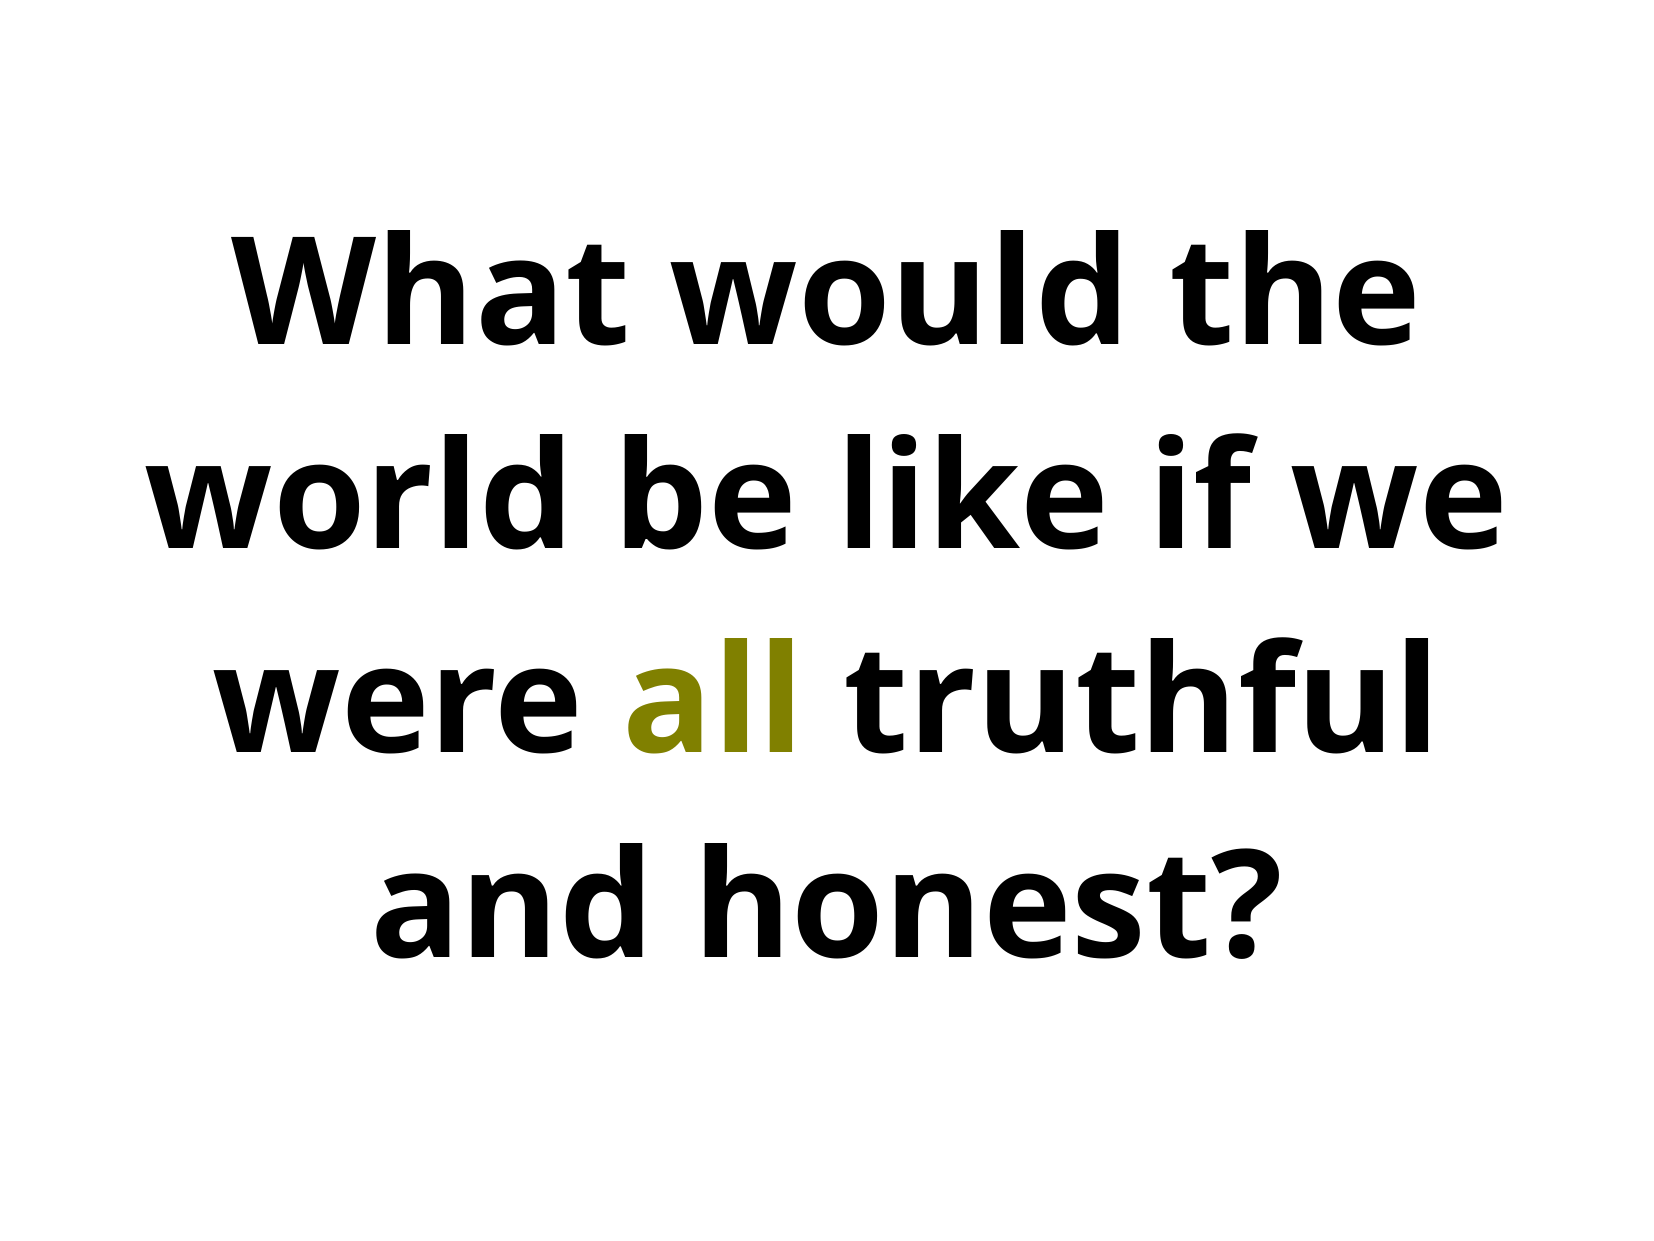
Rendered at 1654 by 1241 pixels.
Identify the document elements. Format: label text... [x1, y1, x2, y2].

title What would the world be like if we were all truthful and honest? [59, 324, 1595, 861]
